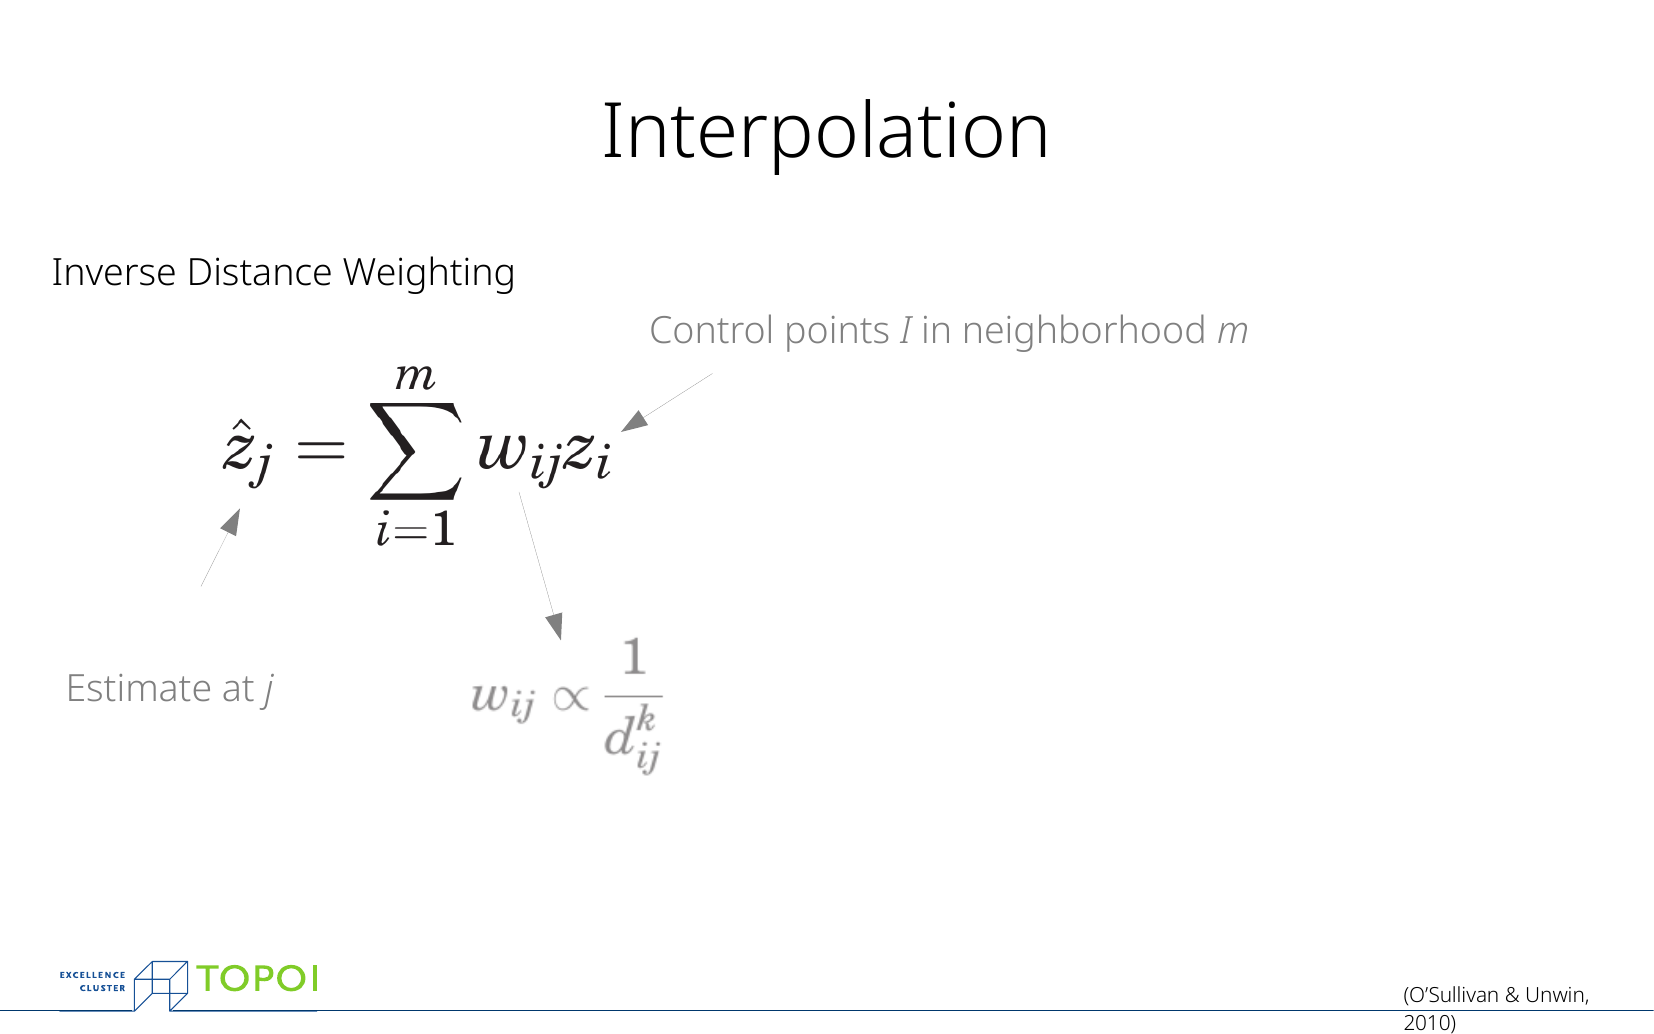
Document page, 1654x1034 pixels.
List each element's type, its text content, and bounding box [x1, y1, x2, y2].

text_box (O’Sullivan & Unwin, 2010) [1388, 972, 1654, 1016]
picture [443, 574, 704, 807]
title Interpolation [82, 41, 1571, 214]
text_box Inverse Distance Weighting [36, 237, 520, 305]
text_box Control points I in neighborhood m [634, 296, 1254, 363]
text_box Estimate at j [50, 653, 287, 721]
picture [203, 343, 651, 566]
